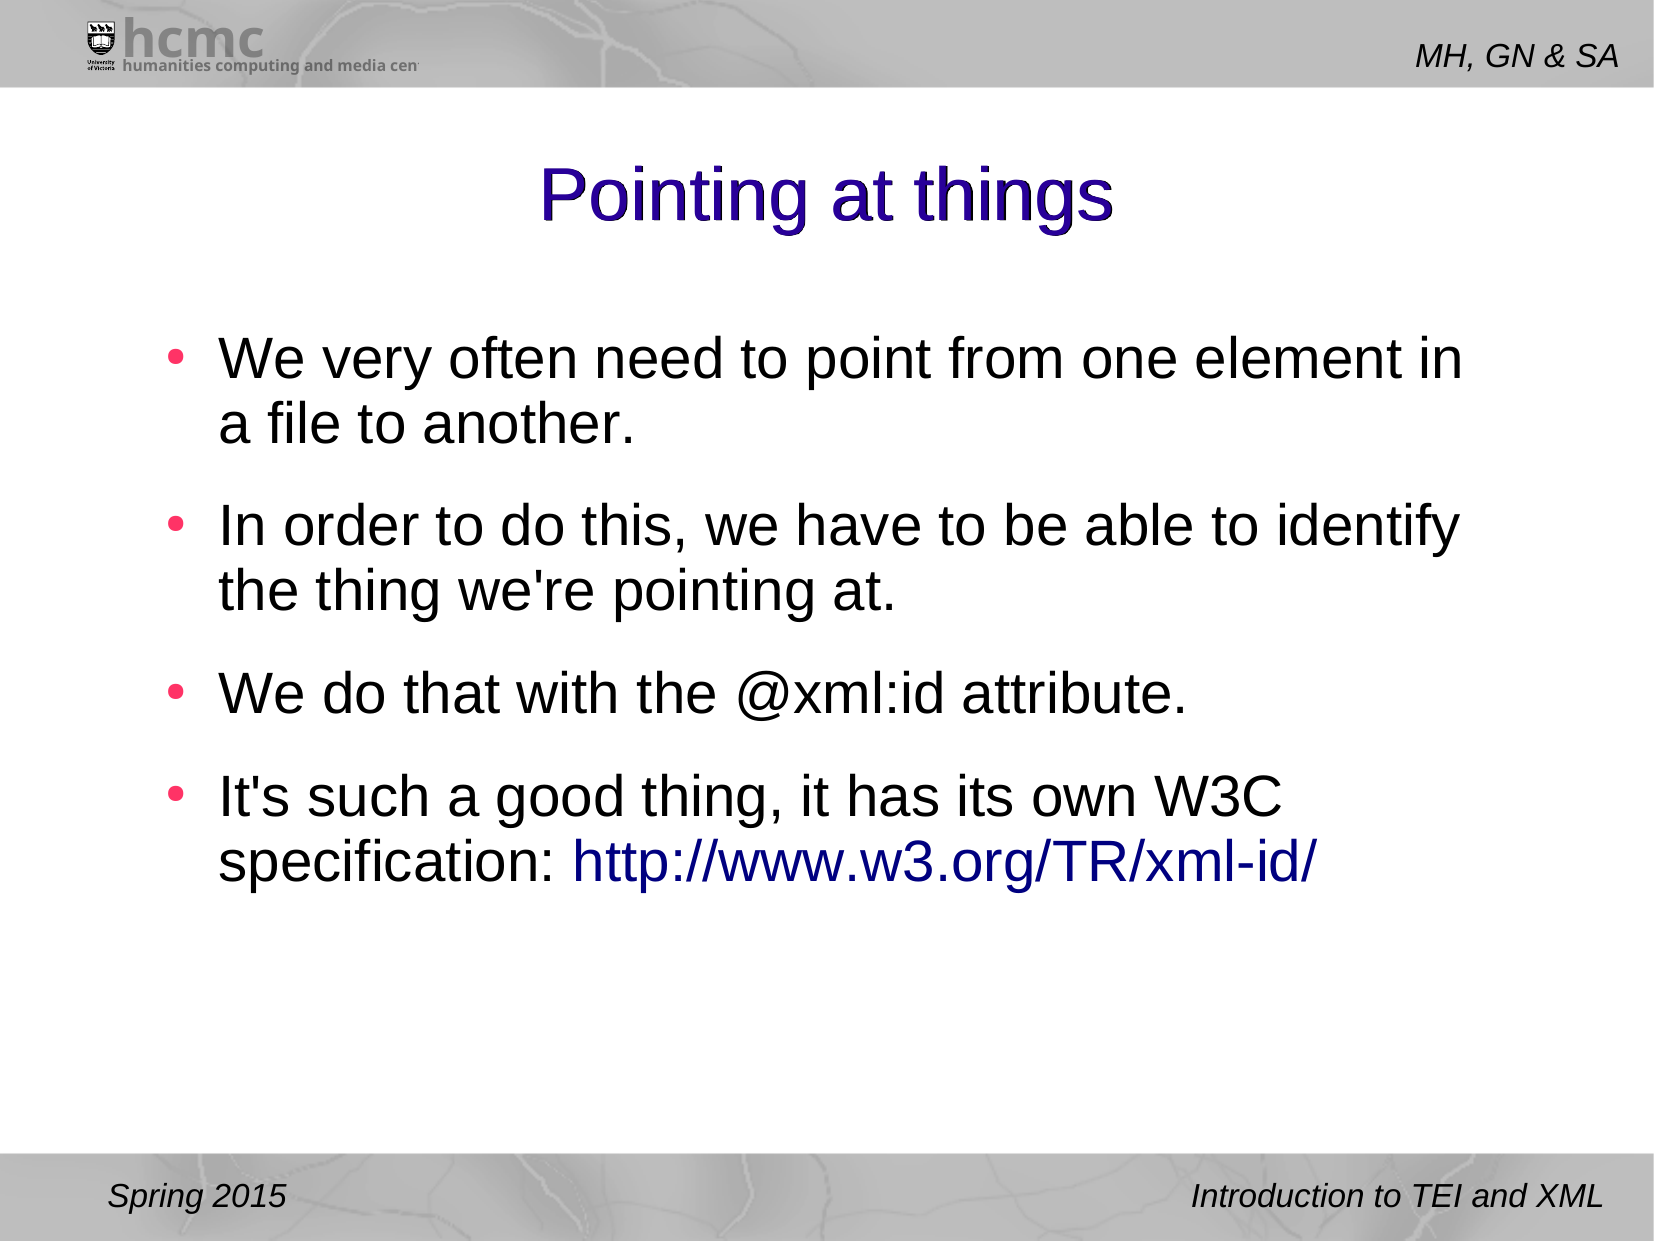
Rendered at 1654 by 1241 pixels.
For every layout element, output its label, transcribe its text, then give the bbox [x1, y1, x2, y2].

picture [0, 0, 1654, 1241]
title Pointing at things [118, 90, 1536, 298]
list We very often need to point from one element in a file to another. In order to do this, we have to be able to identify the thing we're pointing at. We do that with the @xml:id attribute. It's such a good thing, it has its own W3C specification: http://www.w3.org/TR/xml-id/ [147, 325, 1506, 1045]
